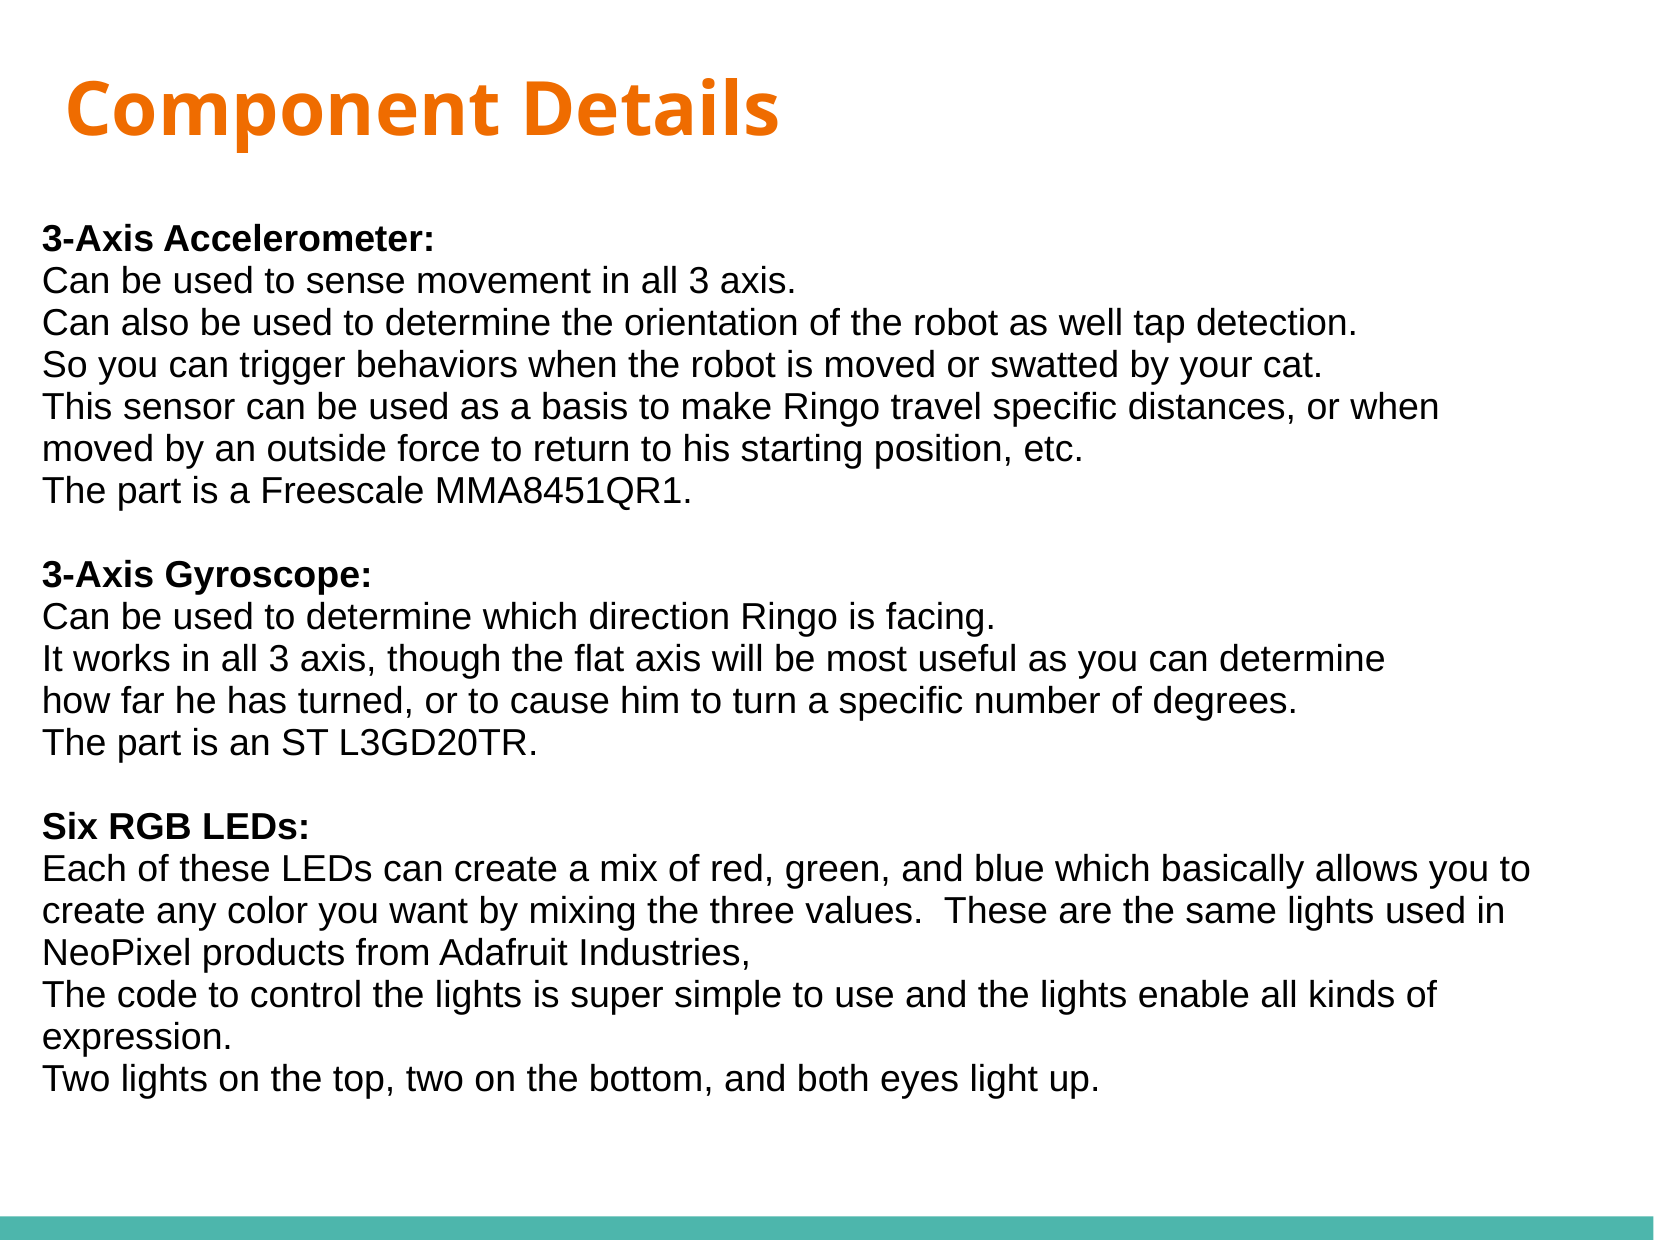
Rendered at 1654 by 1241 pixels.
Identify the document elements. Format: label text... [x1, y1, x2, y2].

text_box 3-Axis Accelerometer: Can be used to sense movement in all 3 axis. Can also be used to determine the orientation of the robot as well tap detection. So you can trigger behaviors when the robot is moved or swatted by your cat. This sensor can be used as a basis to make Ringo travel specific distances, or when moved by an outside force to return to his starting position, etc. The part is a Freescale MMA8451QR1. 3-Axis Gyroscope: Can be used to determine which direction Ringo is facing. It works in all 3 axis, though the flat axis will be most useful as you can determine how far he has turned, or to cause him to turn a specific number of degrees. The part is an ST L3GD20TR. Six RGB LEDs: Each of these LEDs can create a mix of red, green, and blue which basically allows you to create any color you want by mixing the three values. These are the same lights used in NeoPixel products from Adafruit Industries, The code to control the lights is super simple to use and the lights enable all kinds of expression. Two lights on the top, two on the bottom, and both eyes light up. [27, 210, 1636, 1107]
title Component Details [49, 45, 1591, 166]
